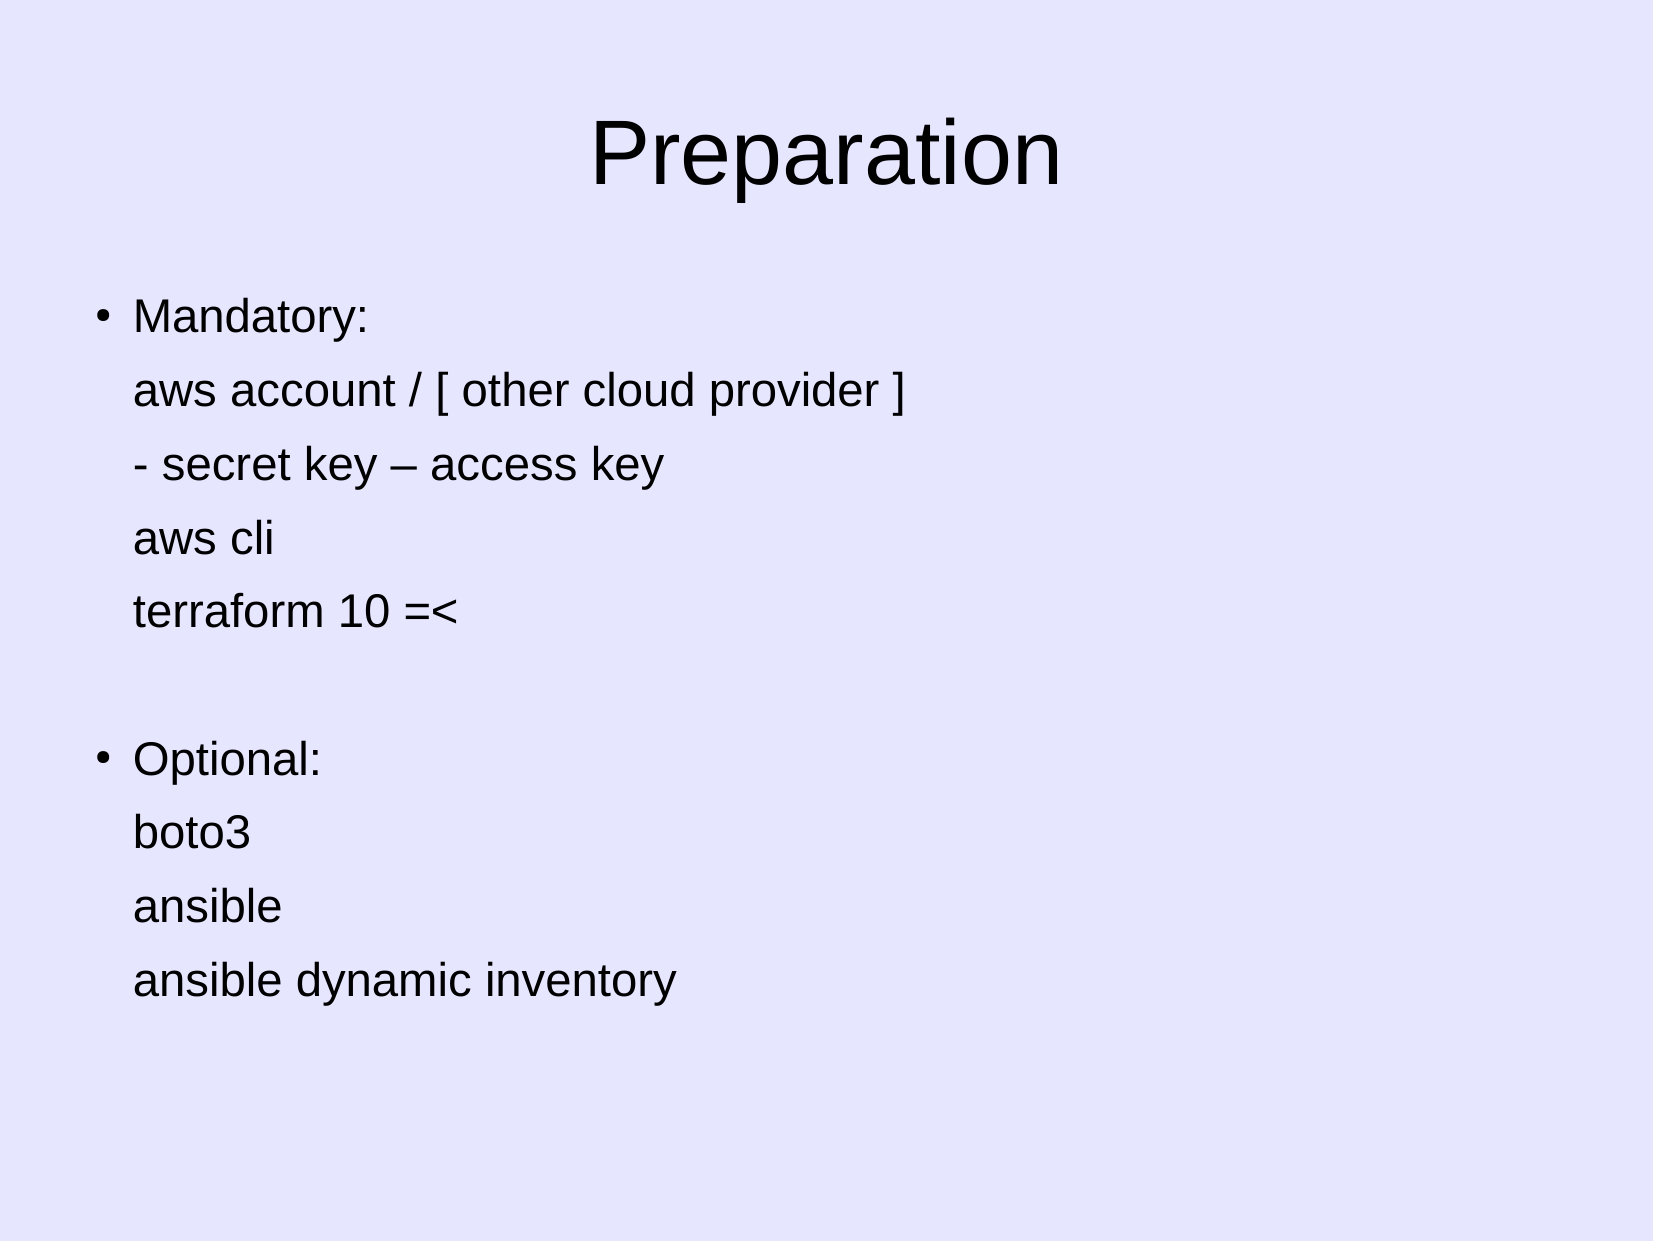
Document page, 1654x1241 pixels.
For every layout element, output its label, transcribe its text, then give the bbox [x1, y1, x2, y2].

list Mandatory: aws account / [ other cloud provider ] - secret key – access key aws cli terraform 10 =< Optional: boto3 ansible ansible dynamic inventory [82, 290, 1571, 1010]
title Preparation [82, 49, 1571, 257]
